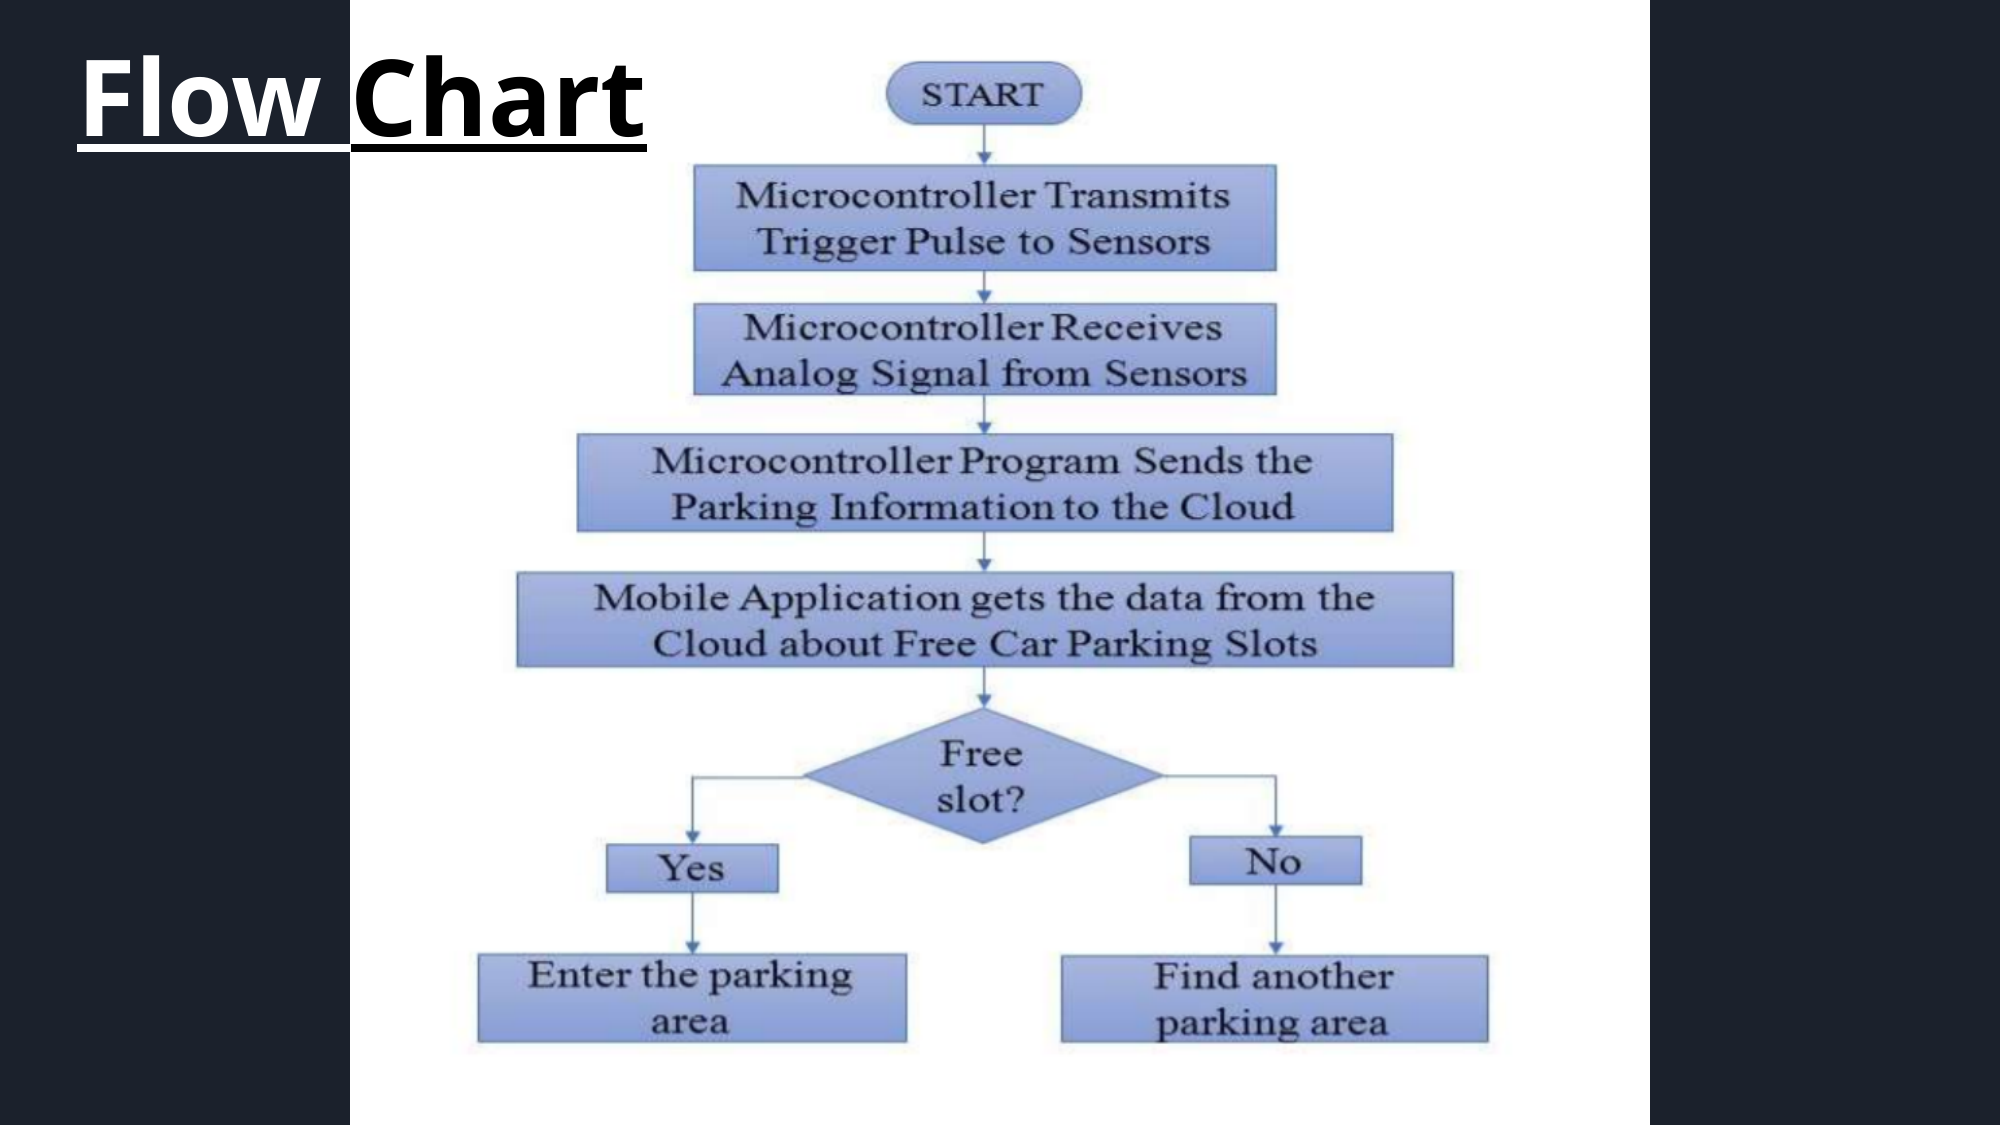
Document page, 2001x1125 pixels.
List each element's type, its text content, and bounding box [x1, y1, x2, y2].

picture [350, 0, 1650, 1125]
text_box Flow Chart [34, 15, 689, 173]
